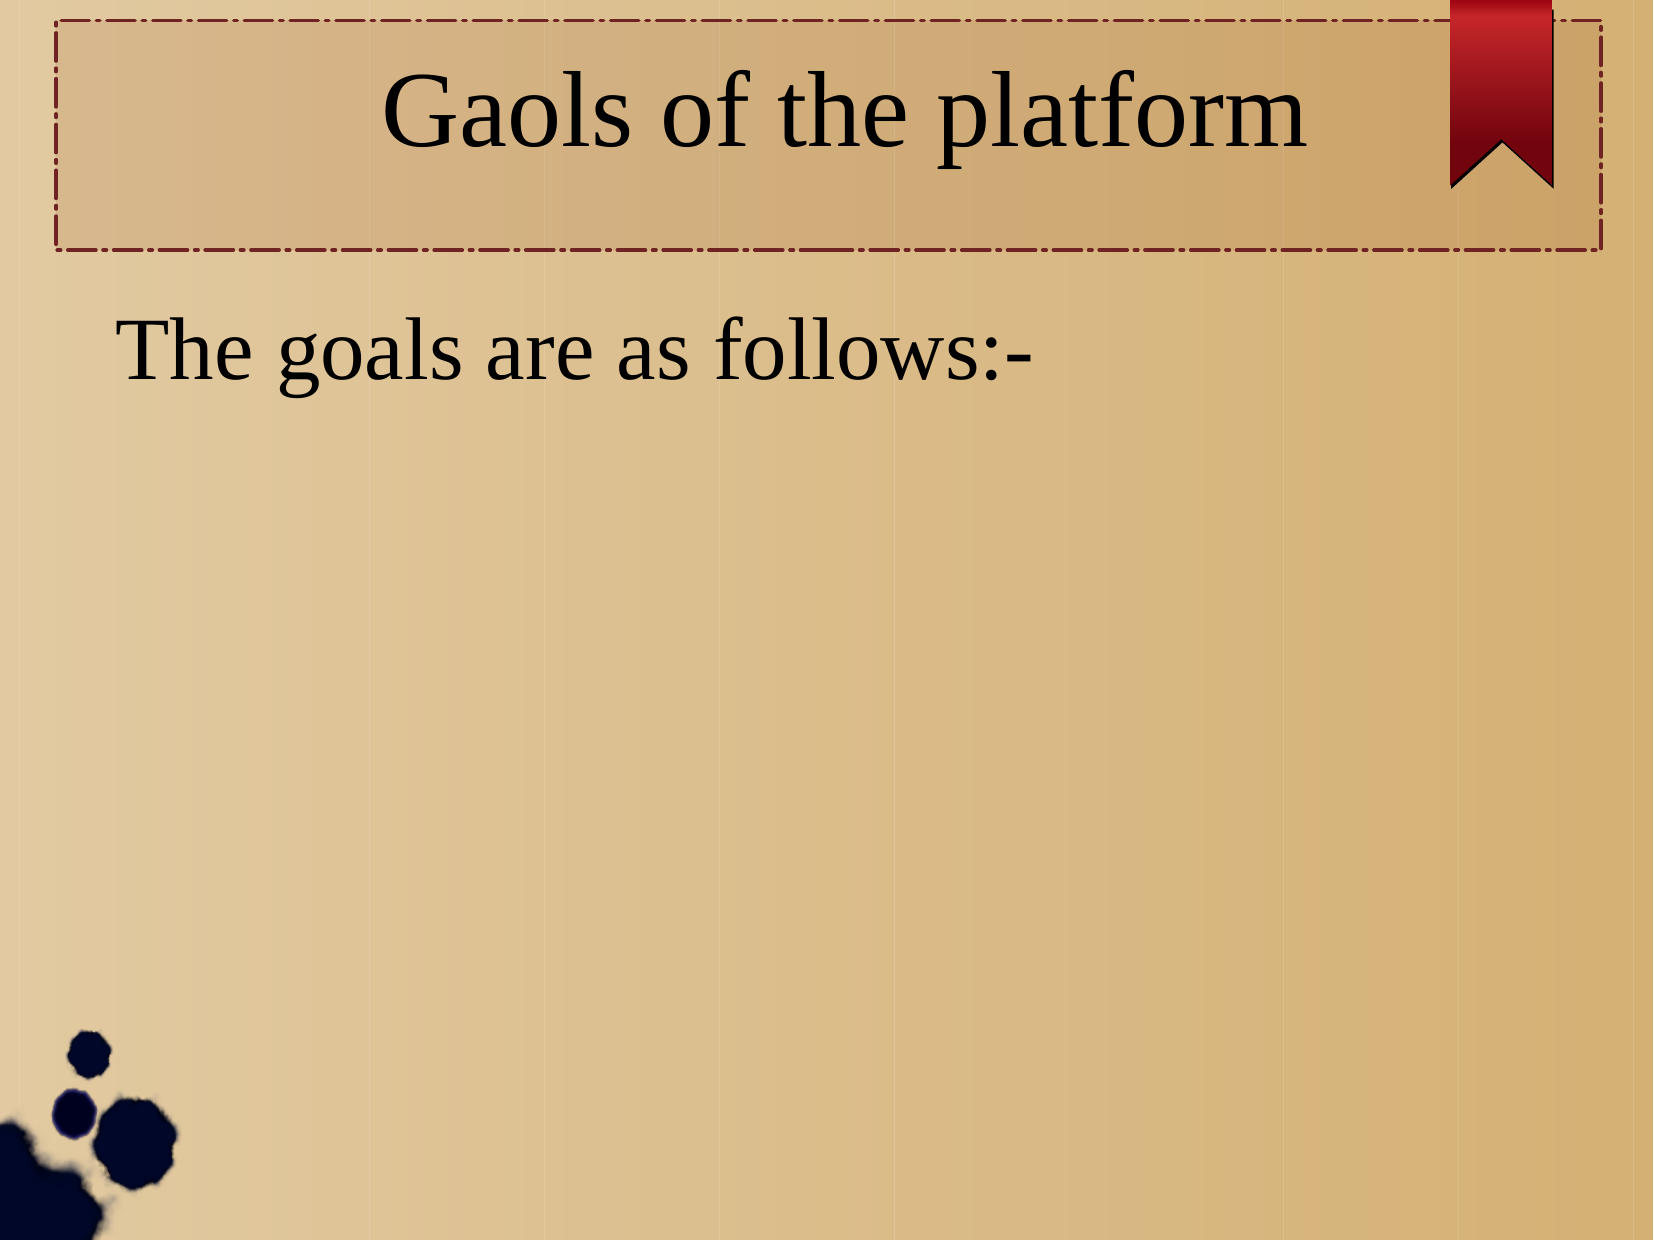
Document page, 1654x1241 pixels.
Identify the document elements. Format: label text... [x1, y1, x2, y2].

title Gaols of the platform [101, 0, 1590, 301]
list The goals are as follows:- [44, 300, 1575, 1035]
